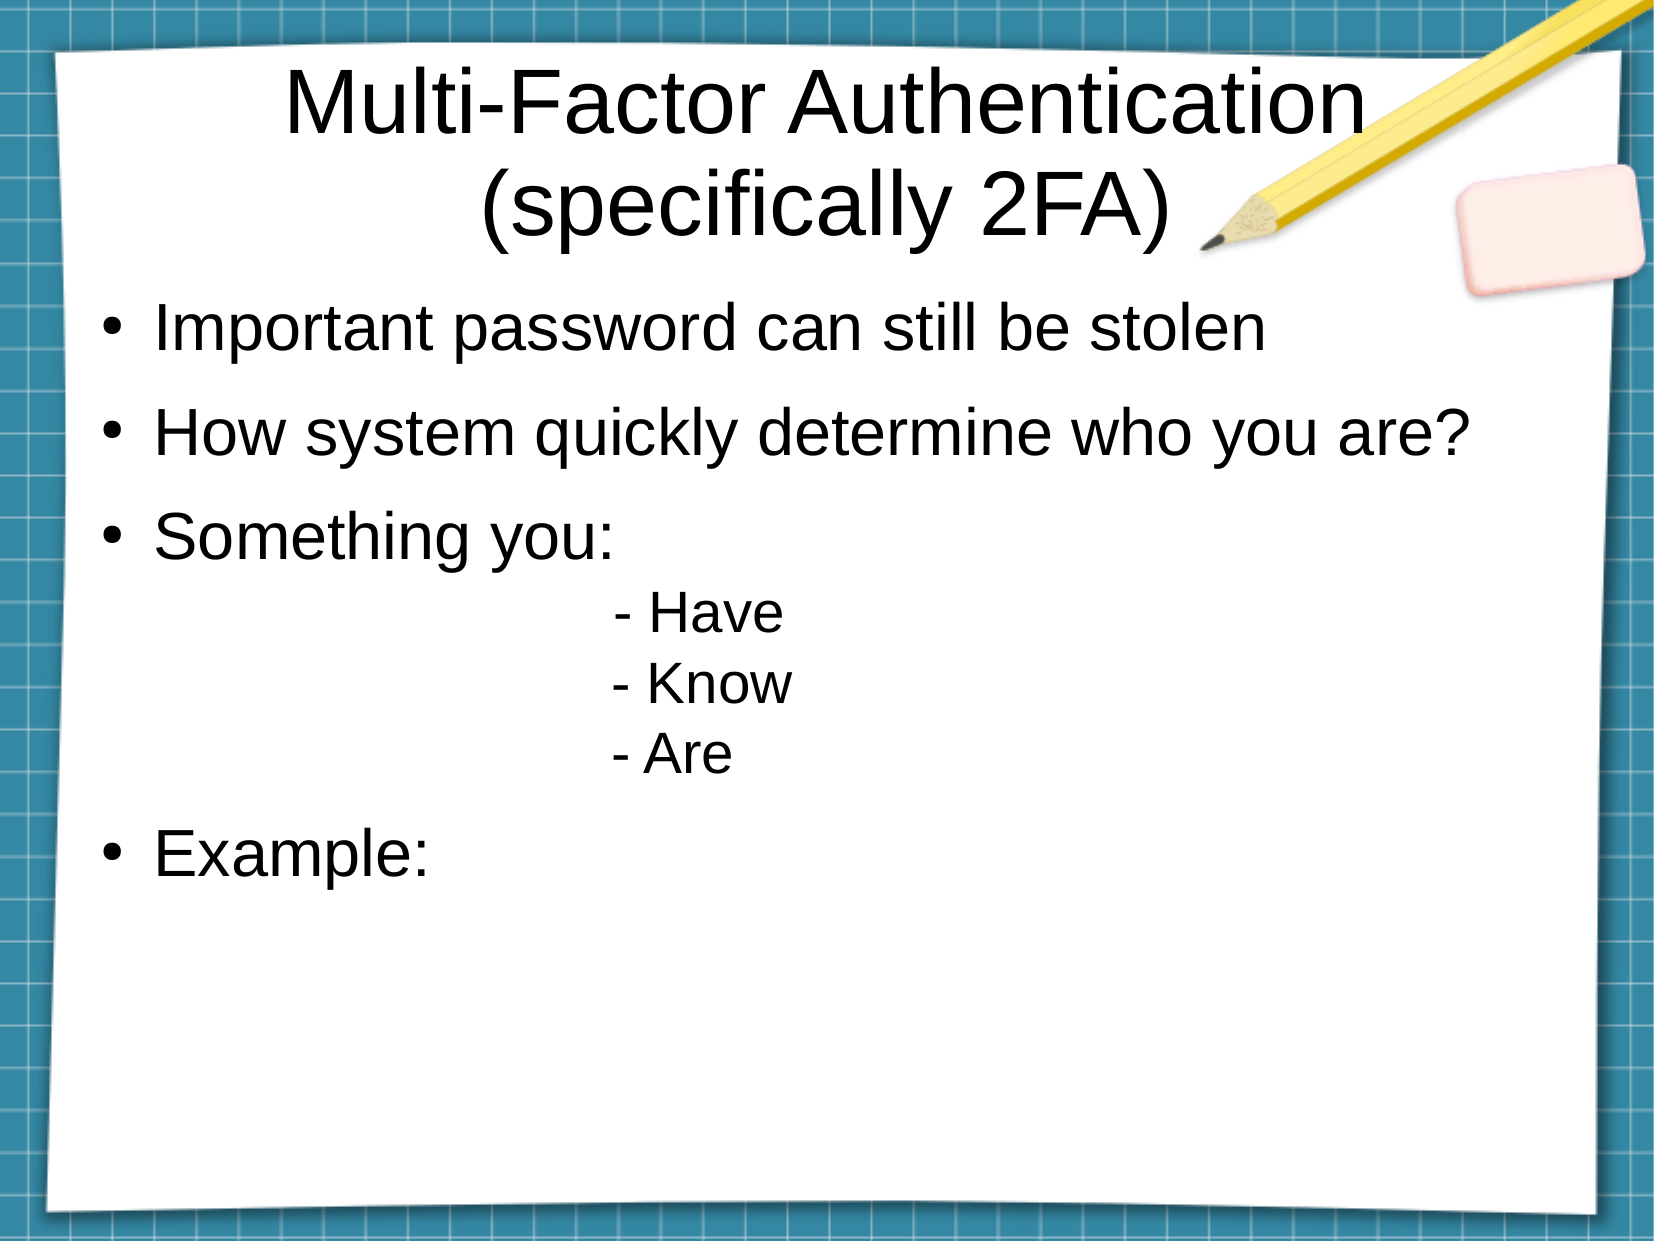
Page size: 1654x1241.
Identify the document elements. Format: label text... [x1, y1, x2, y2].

picture [0, 0, 1654, 1241]
title Multi-Factor Authentication (specifically 2FA) [82, 49, 1571, 257]
list Important password can still be stolen How system quickly determine who you are? Something you: - Have - Know - Are Example: [82, 290, 1571, 1010]
